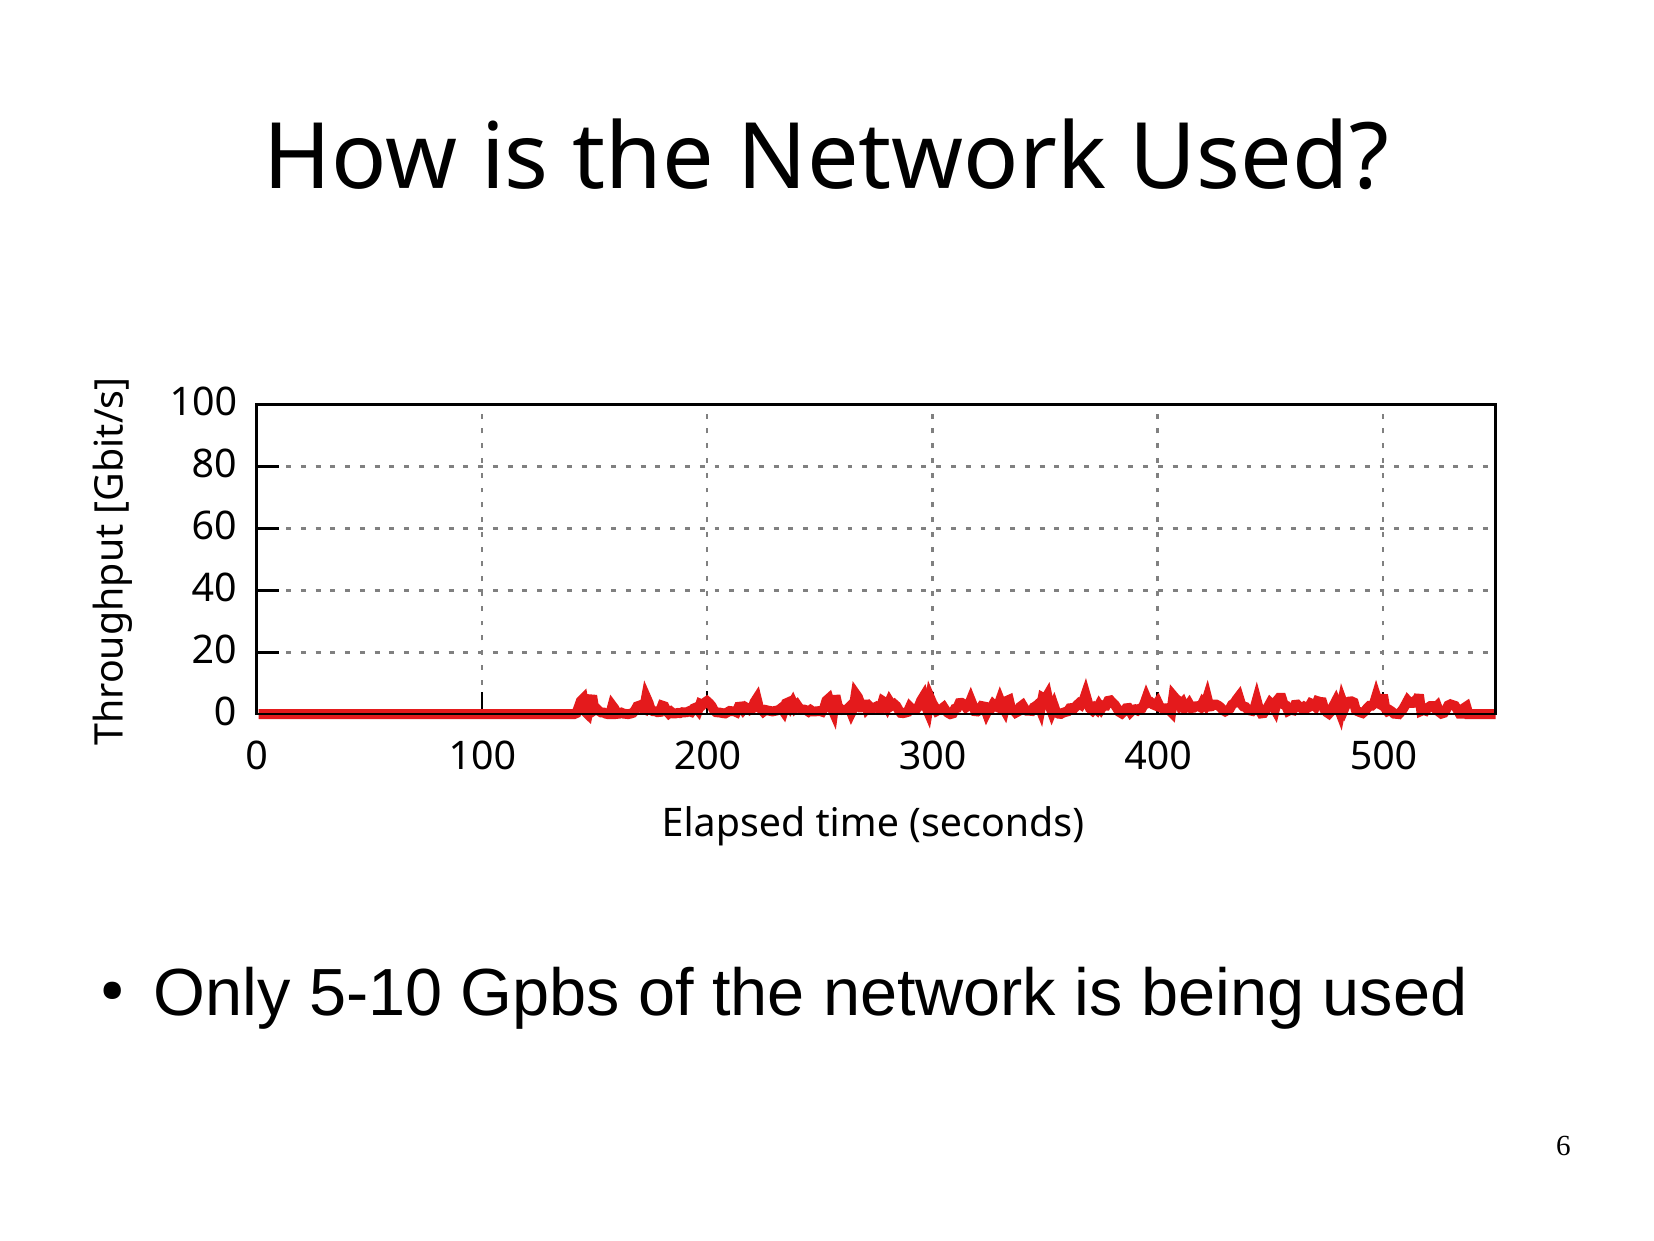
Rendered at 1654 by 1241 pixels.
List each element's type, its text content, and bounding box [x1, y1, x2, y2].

title How is the Network Used? [82, 49, 1571, 257]
picture [78, 362, 1559, 858]
list Only 5-10 Gpbs of the network is being used [82, 954, 1571, 1140]
text_box [780, 256, 1654, 1103]
